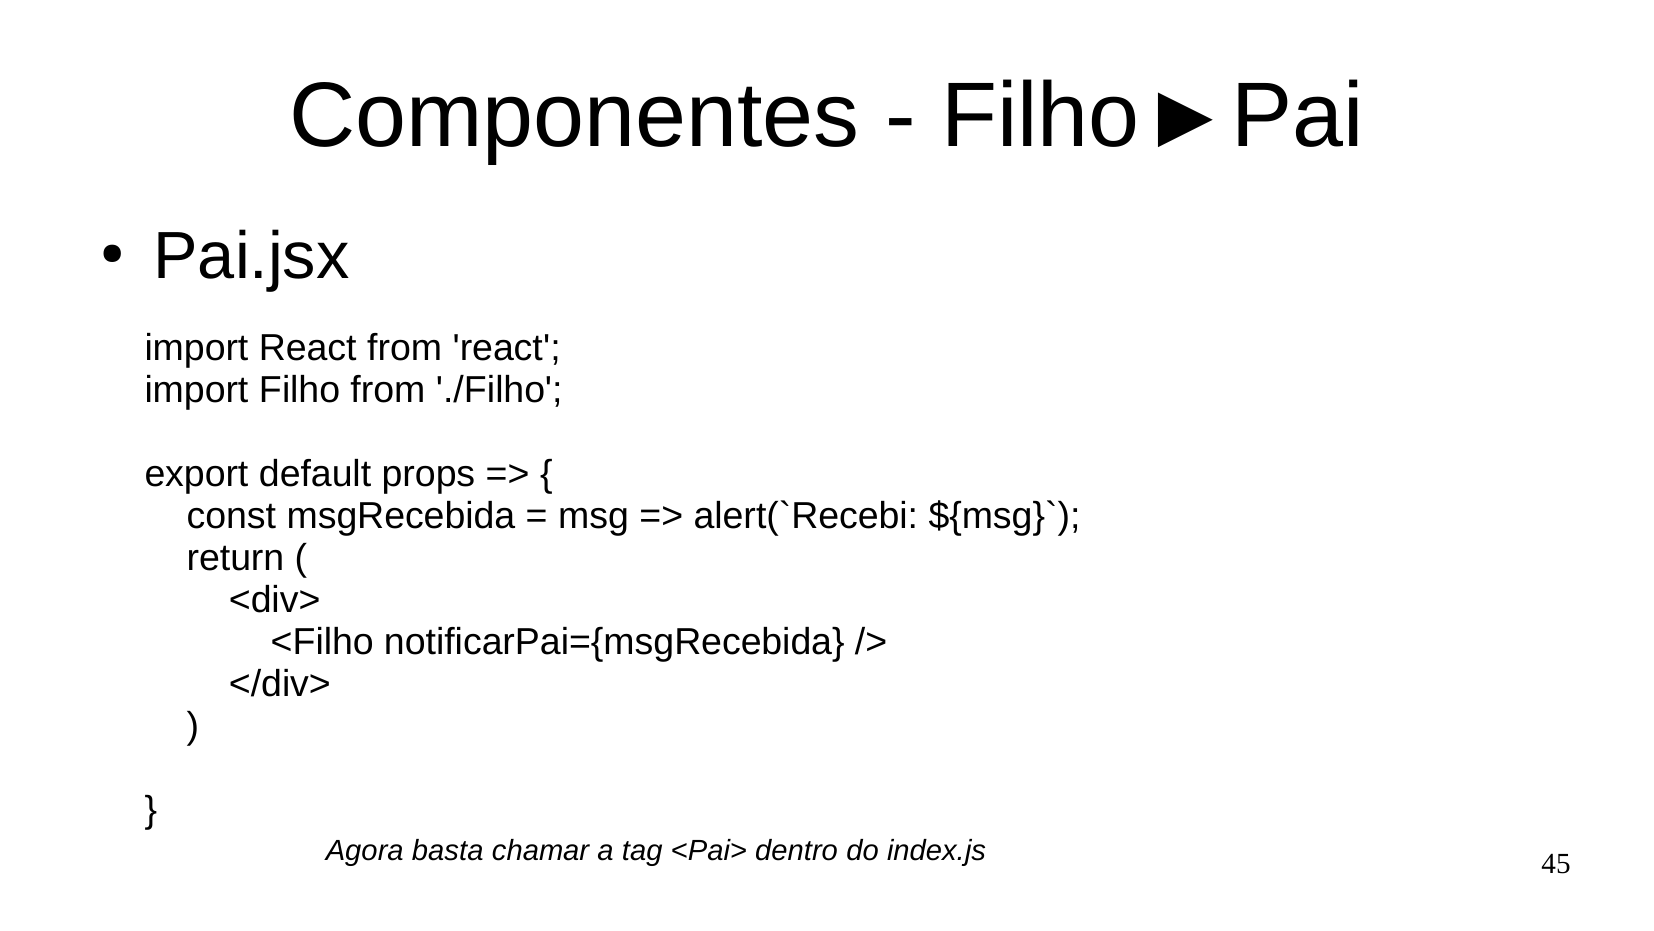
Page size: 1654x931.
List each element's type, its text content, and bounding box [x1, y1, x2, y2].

list Pai.jsx [82, 217, 1571, 758]
text_box Agora basta chamar a tag <Pai> dentro do index.js [310, 826, 1421, 875]
title Componentes - Filho►Pai [82, 37, 1571, 193]
text_box import React from 'react'; import Filho from './Filho'; export default props => { const msgRecebida = msg => alert(`Recebi: ${msg}`); return ( <div> <Filho notificarPai={msgRecebida} /> </div> ) } [129, 318, 1465, 838]
